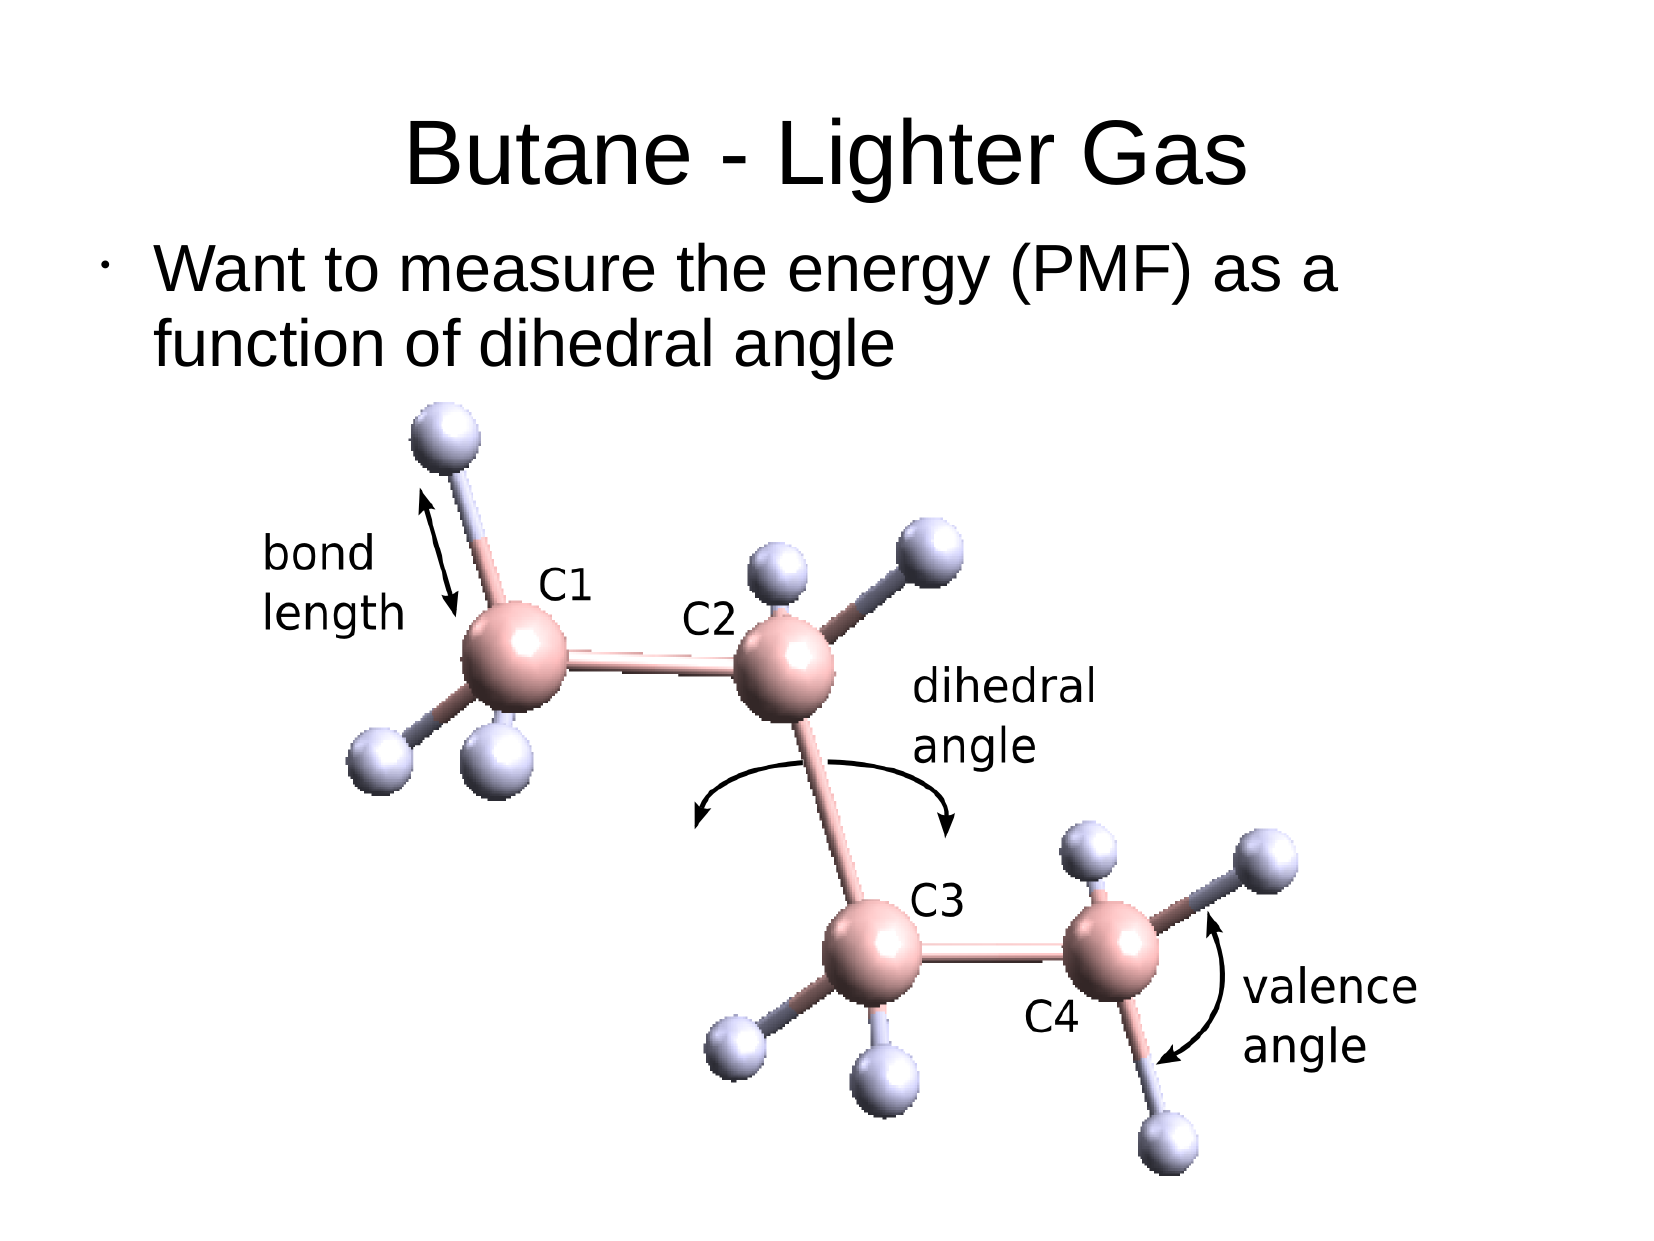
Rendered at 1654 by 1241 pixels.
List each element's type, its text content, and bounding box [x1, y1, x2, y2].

list Want to measure the energy (PMF) as a function of dihedral angle [82, 231, 1538, 951]
picture [236, 951, 1446, 1229]
title Butane - Lighter Gas [82, 49, 1571, 257]
